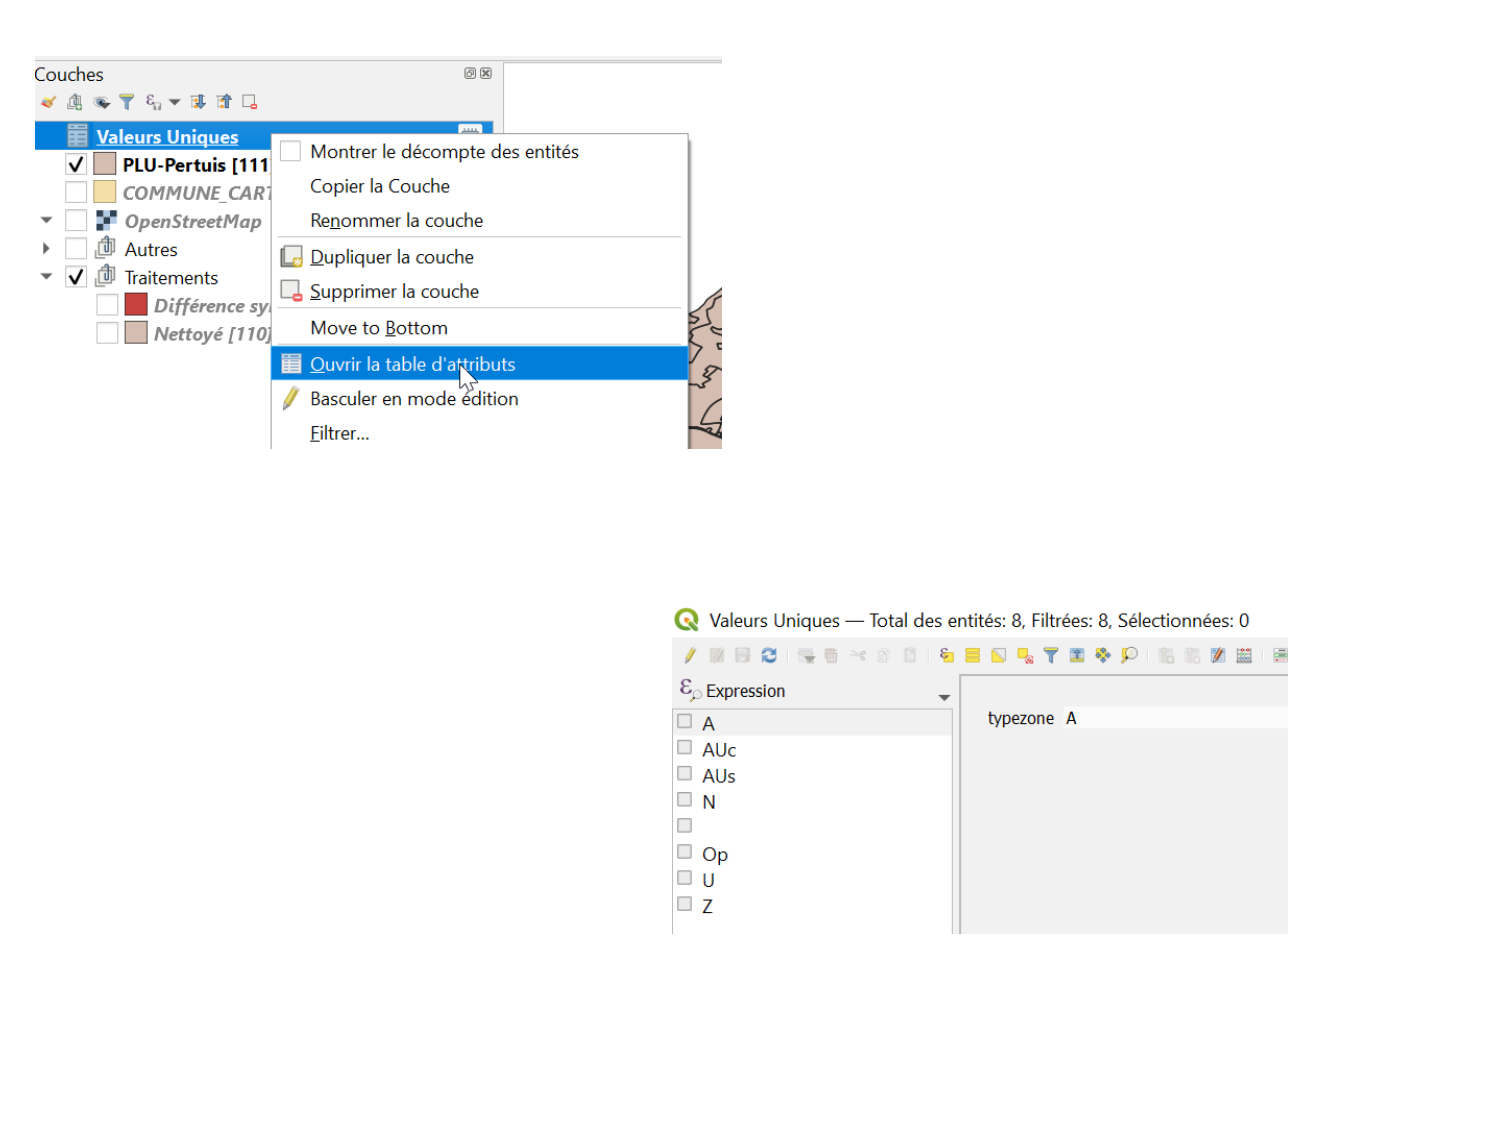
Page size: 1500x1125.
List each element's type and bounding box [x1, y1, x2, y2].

picture [672, 602, 1288, 934]
picture [35, 56, 722, 449]
